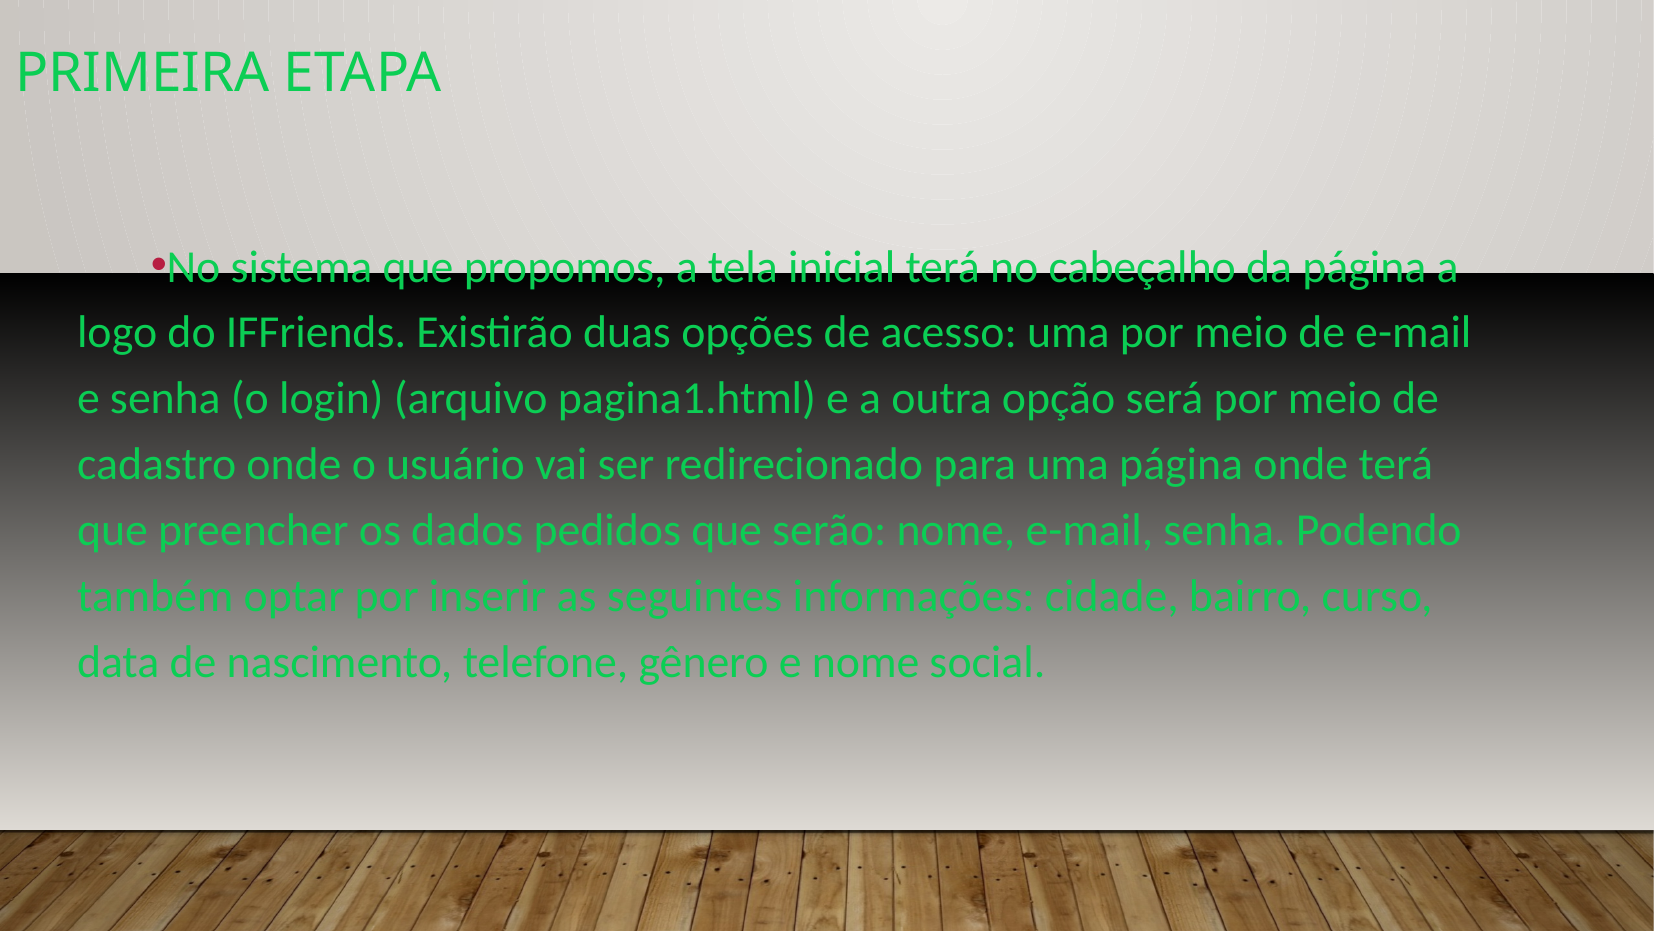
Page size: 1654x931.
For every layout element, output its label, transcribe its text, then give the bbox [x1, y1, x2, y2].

list No sistema que propomos, a tela inicial terá no cabeçalho da página a logo do IFFriends. Existirão duas opções de acesso: uma por meio de e-mail e senha (o login) (arquivo pagina1.html) e a outra opção será por meio de cadastro onde o usuário vai ser redirecionado para uma página onde terá que preencher os dados pedidos que serão: nome, e-mail, senha. Podendo também optar por inserir as seguintes informações: cidade, bairro, curso, data de nascimento, telefone, gênero e nome social. [0, 217, 1489, 758]
title Primeira Etapa [0, 36, 1489, 193]
